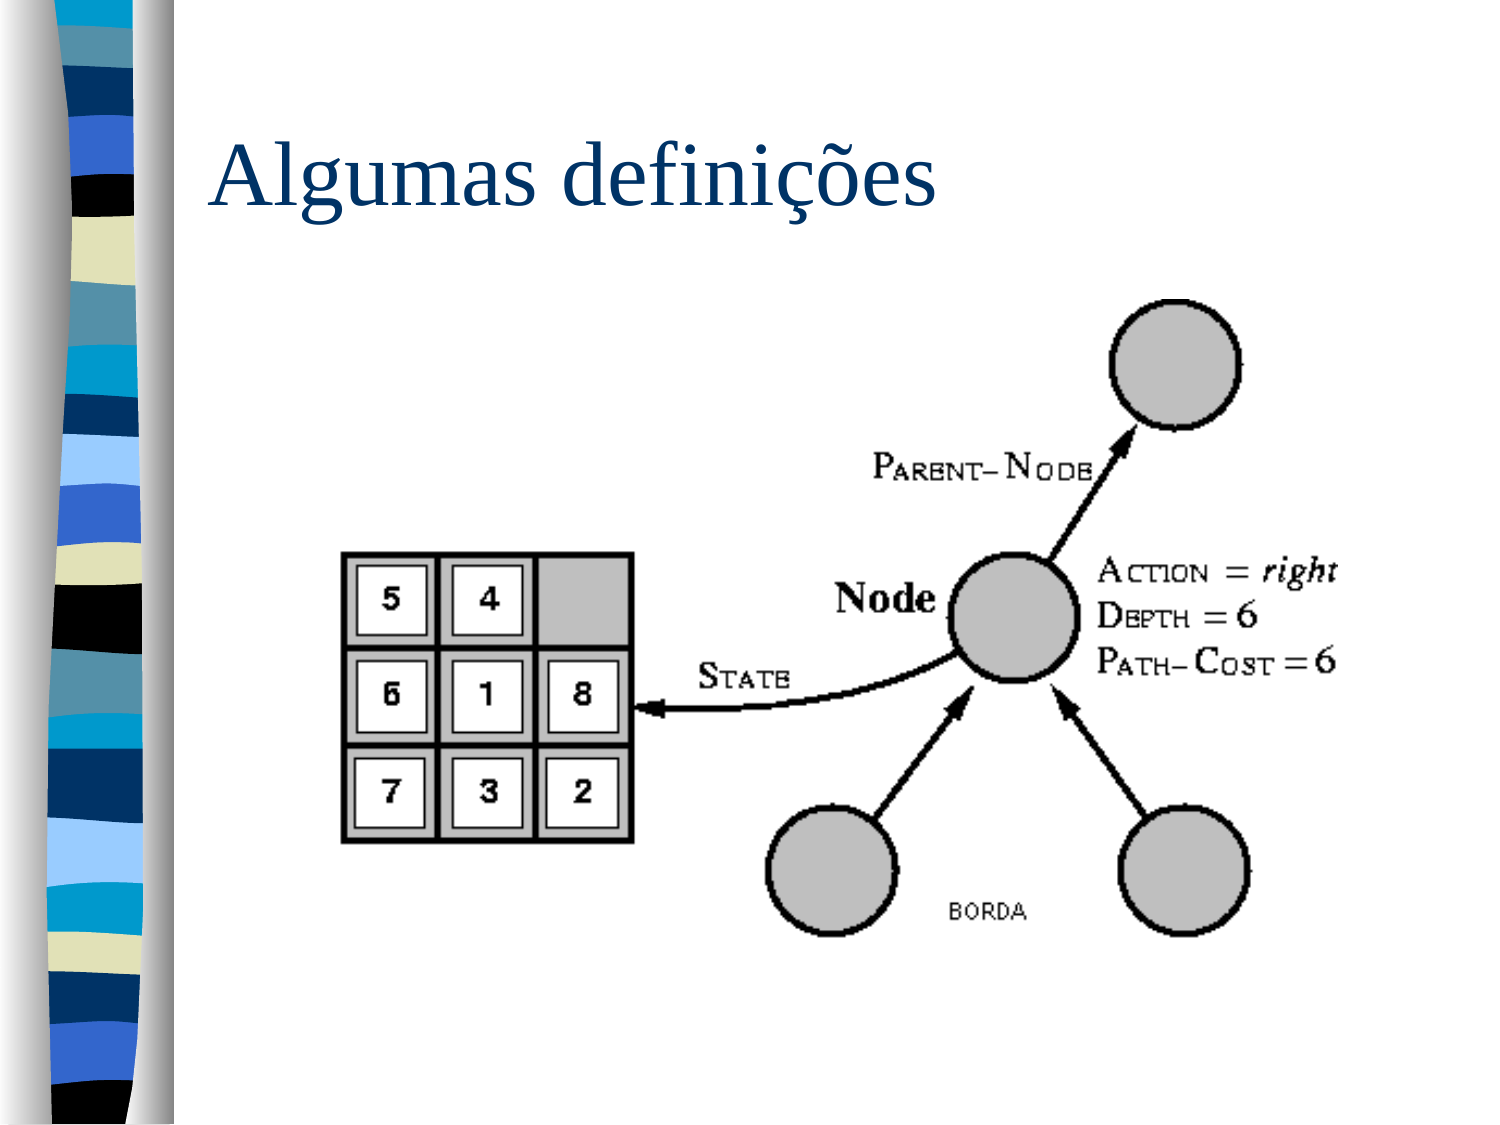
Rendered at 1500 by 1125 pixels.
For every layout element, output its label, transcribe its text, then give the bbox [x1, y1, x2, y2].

title Algumas definições [192, 74, 1468, 263]
picture [337, 299, 1338, 942]
